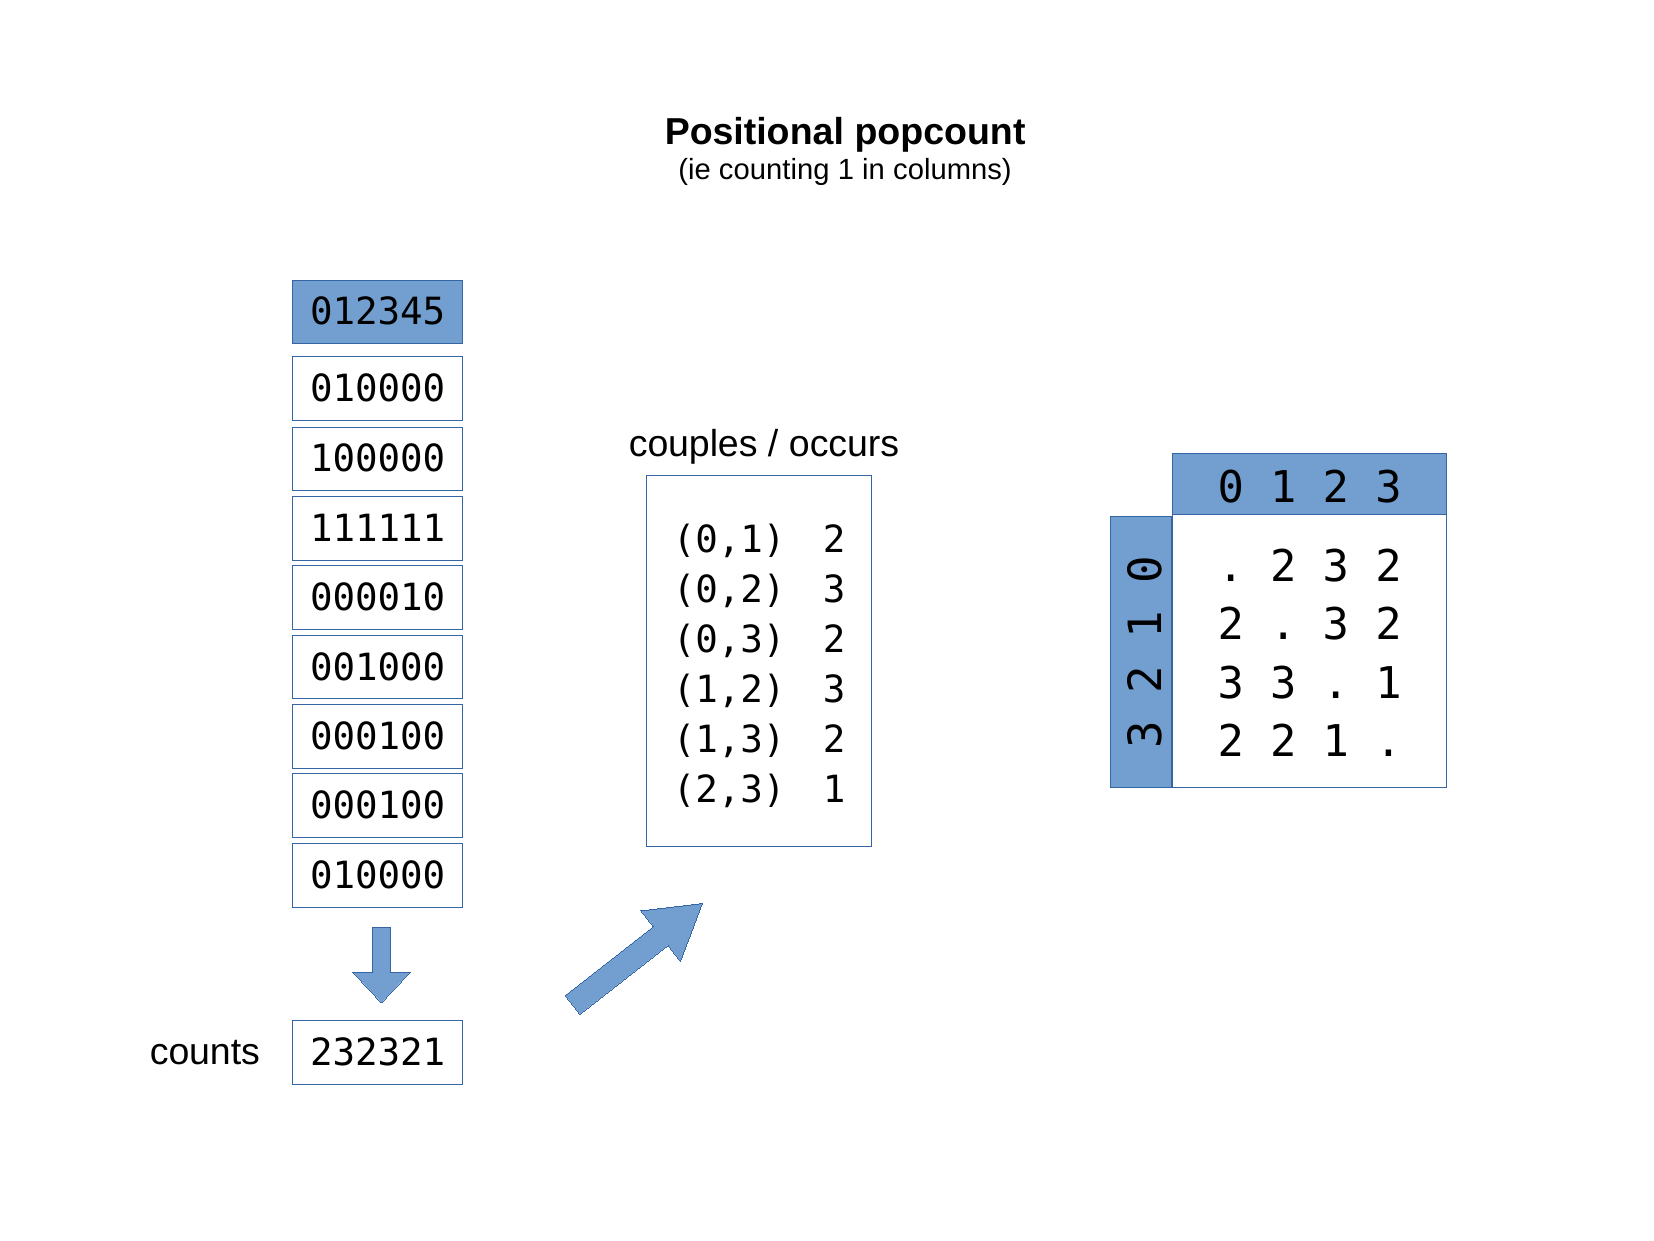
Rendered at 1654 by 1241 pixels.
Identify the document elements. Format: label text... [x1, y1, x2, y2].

text_box 232321 [300, 1020, 463, 1085]
text_box 0 1 2 3 [1172, 453, 1447, 515]
text_box [352, 927, 411, 1003]
text_box 000100 [292, 773, 463, 838]
text_box 012345 [292, 280, 463, 344]
text_box couples / occurs [607, 406, 921, 482]
text_box 100000 [292, 427, 463, 491]
text_box Positional popcount (ie counting 1 in columns) [565, 110, 1126, 186]
text_box . 2 3 2 2 . 3 2 3 3 . 1 2 2 1 . [1172, 515, 1447, 788]
text_box 000100 [292, 704, 463, 769]
text_box counts [110, 1014, 300, 1090]
text_box 001000 [292, 635, 463, 699]
text_box 010000 [292, 356, 463, 421]
text_box 010000 [292, 843, 463, 908]
text_box 000010 [292, 565, 463, 630]
text_box 111111 [292, 496, 463, 561]
text_box 3 2 1 0 [1110, 516, 1172, 788]
text_box (0,1) 2 (0,2) 3 (0,3) 2 (1,2) 3 (1,3) 2 (2,3) 1 [646, 475, 872, 847]
text_box [565, 903, 703, 1015]
